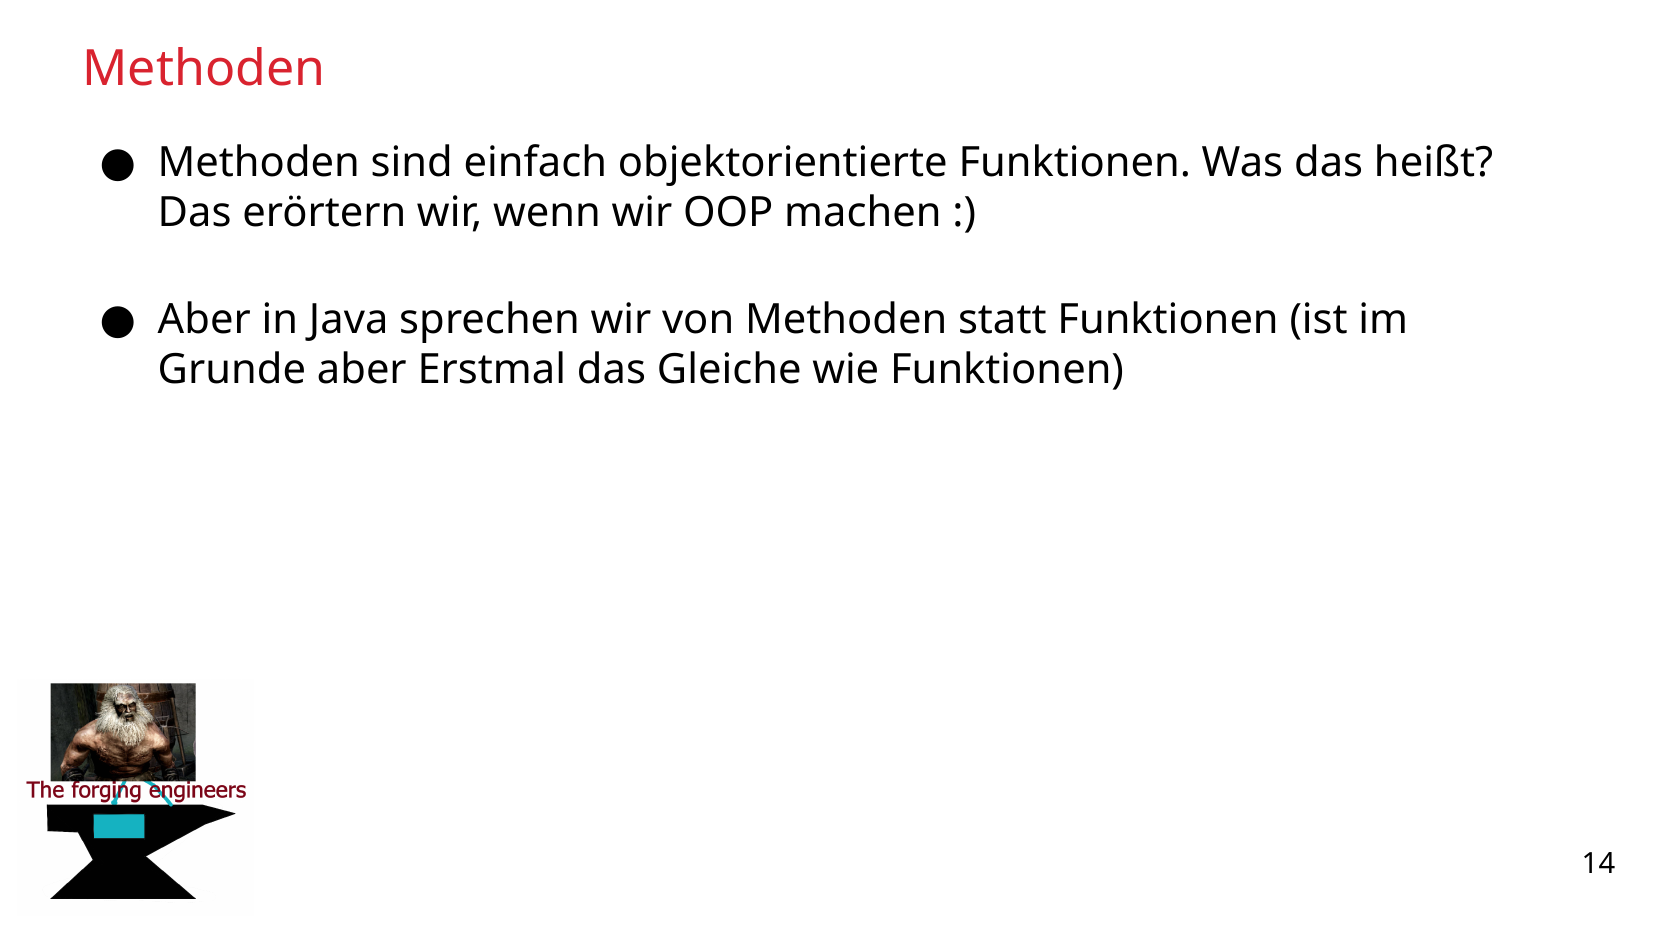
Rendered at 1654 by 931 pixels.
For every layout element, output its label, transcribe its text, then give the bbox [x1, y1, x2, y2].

text_box Methoden sind einfach objektorientierte Funktionen. Was das heißt? Das erörtern wir, wenn wir OOP machen :) Aber in Java sprechen wir von Methoden statt Funktionen (ist im Grunde aber Erstmal das Gleiche wie Funktionen) [82, 135, 1560, 402]
picture [17, 679, 254, 916]
title Methoden [82, 37, 1571, 95]
